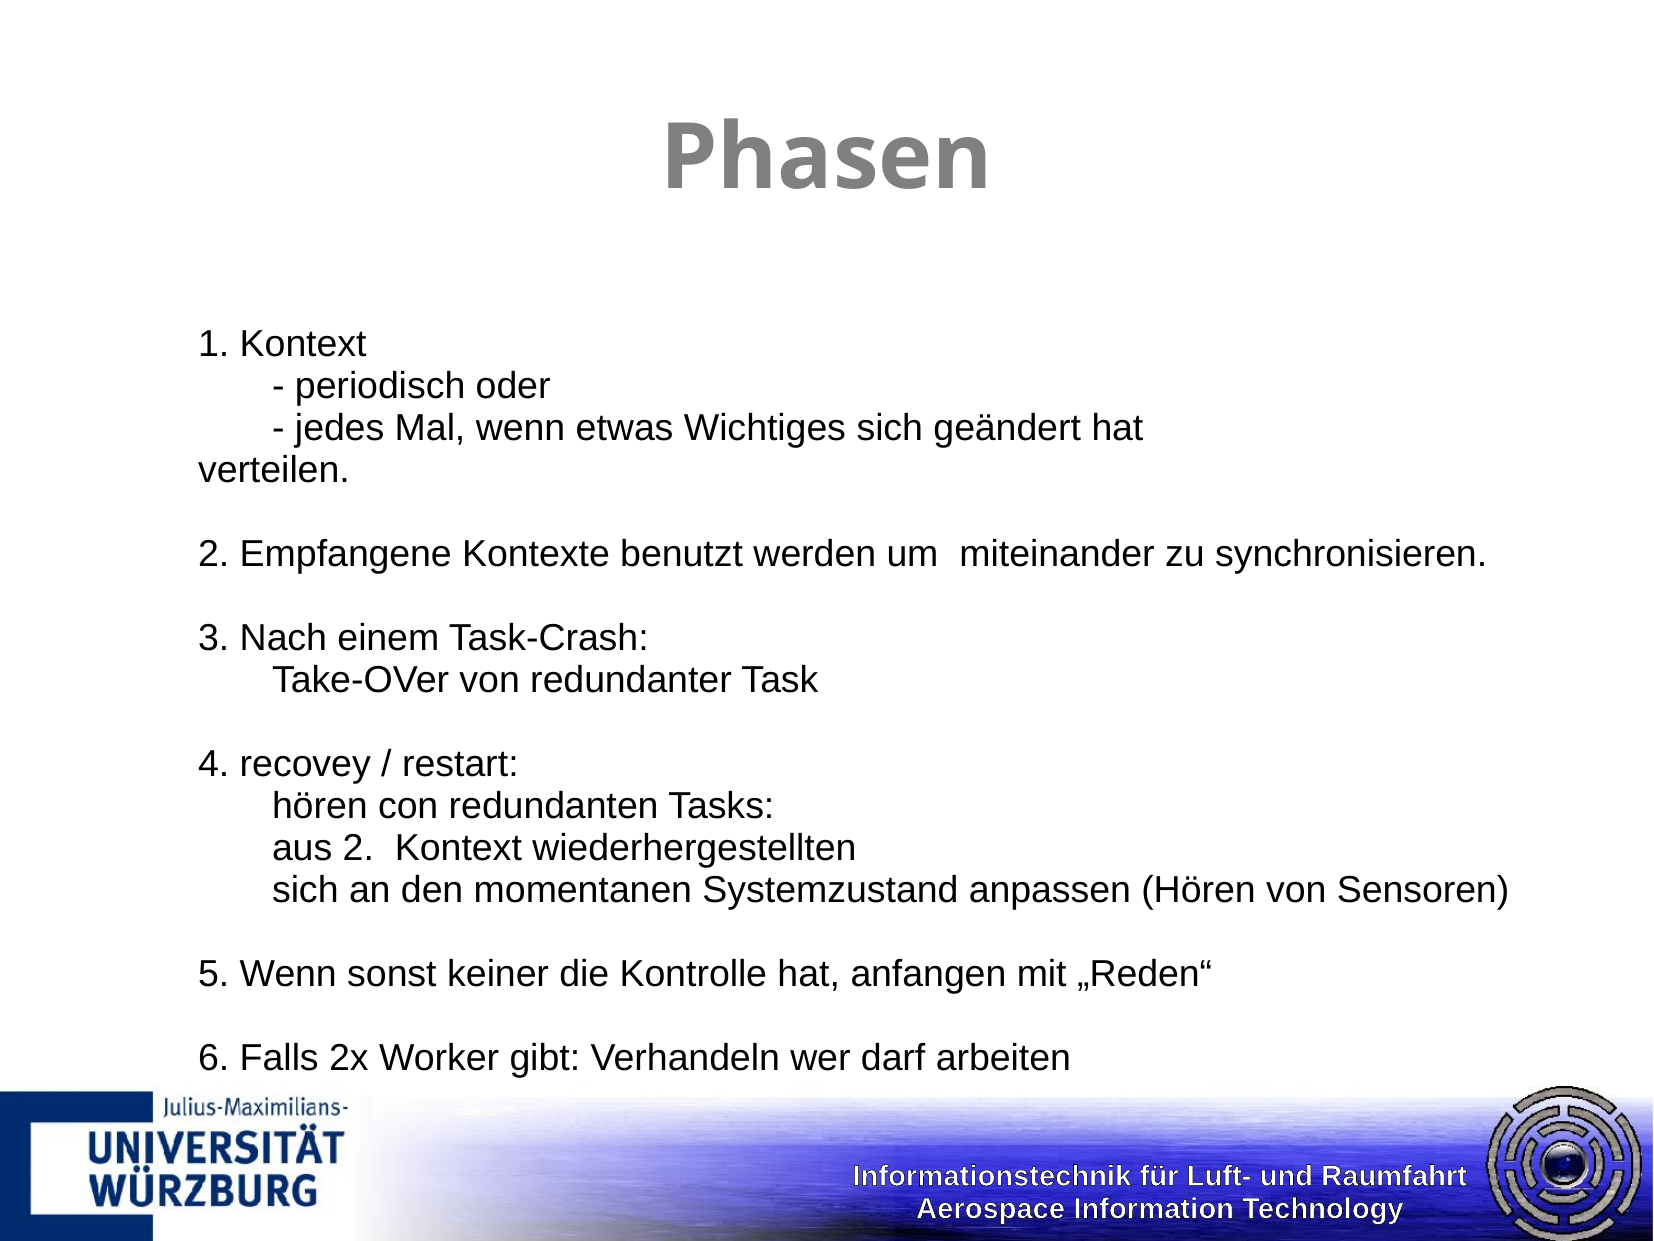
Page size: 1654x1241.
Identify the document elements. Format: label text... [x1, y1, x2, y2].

text_box 1. Kontext - periodisch oder - jedes Mal, wenn etwas Wichtiges sich geändert hat verteilen. 2. Empfangene Kontexte benutzt werden um miteinander zu synchronisieren. 3. Nach einem Task-Crash: Take-OVer von redundanter Task 4. recovey / restart: hören con redundanten Tasks: aus 2. Kontext wiederhergestellten sich an den momentanen Systemzustand anpassen (Hören von Sensoren) 5. Wenn sonst keiner die Kontrolle hat, anfangen mit „Reden“ 6. Falls 2x Worker gibt: Verhandeln wer darf arbeiten [183, 314, 1525, 1086]
picture [0, 1086, 1654, 1241]
title Phasen [82, 49, 1571, 257]
